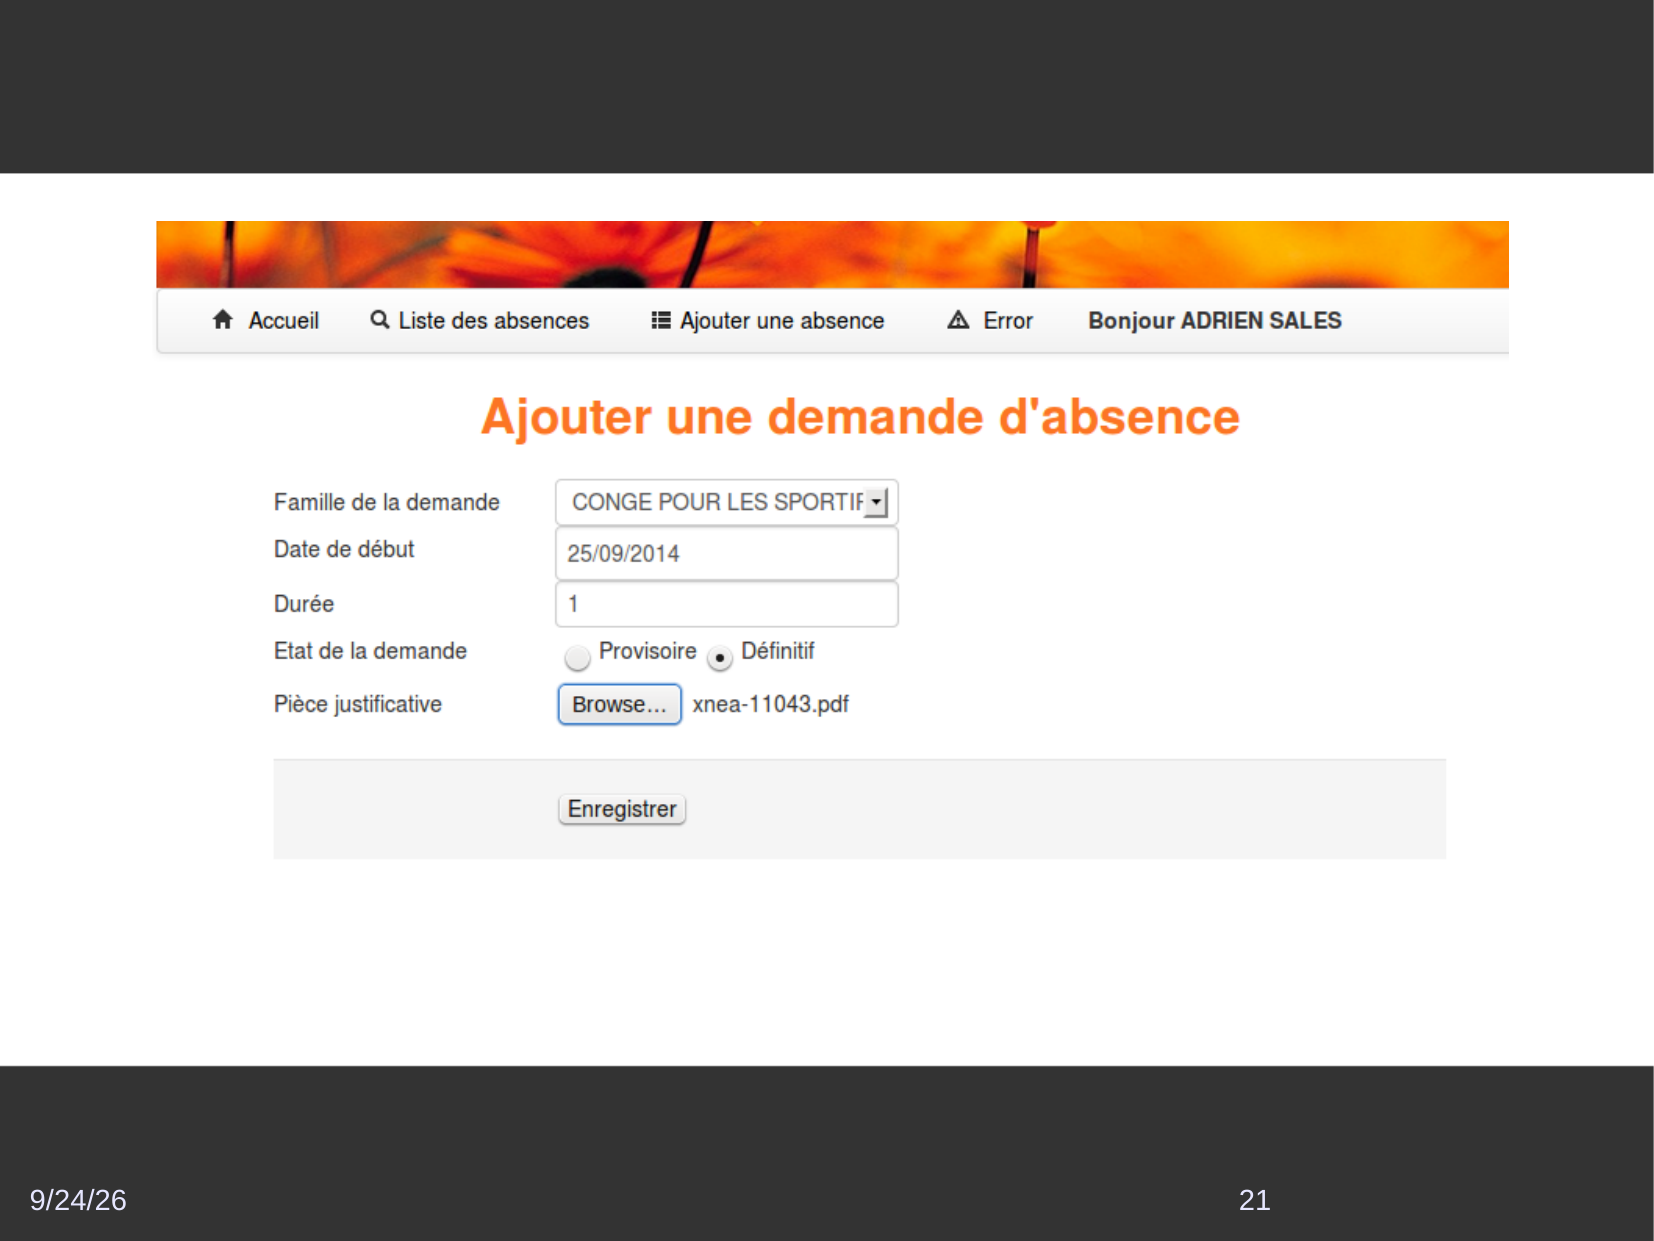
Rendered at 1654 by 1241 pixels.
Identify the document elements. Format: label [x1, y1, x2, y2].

picture [152, 221, 1509, 1019]
text_box [29, 1181, 566, 1241]
text_box [1238, 1181, 1625, 1241]
